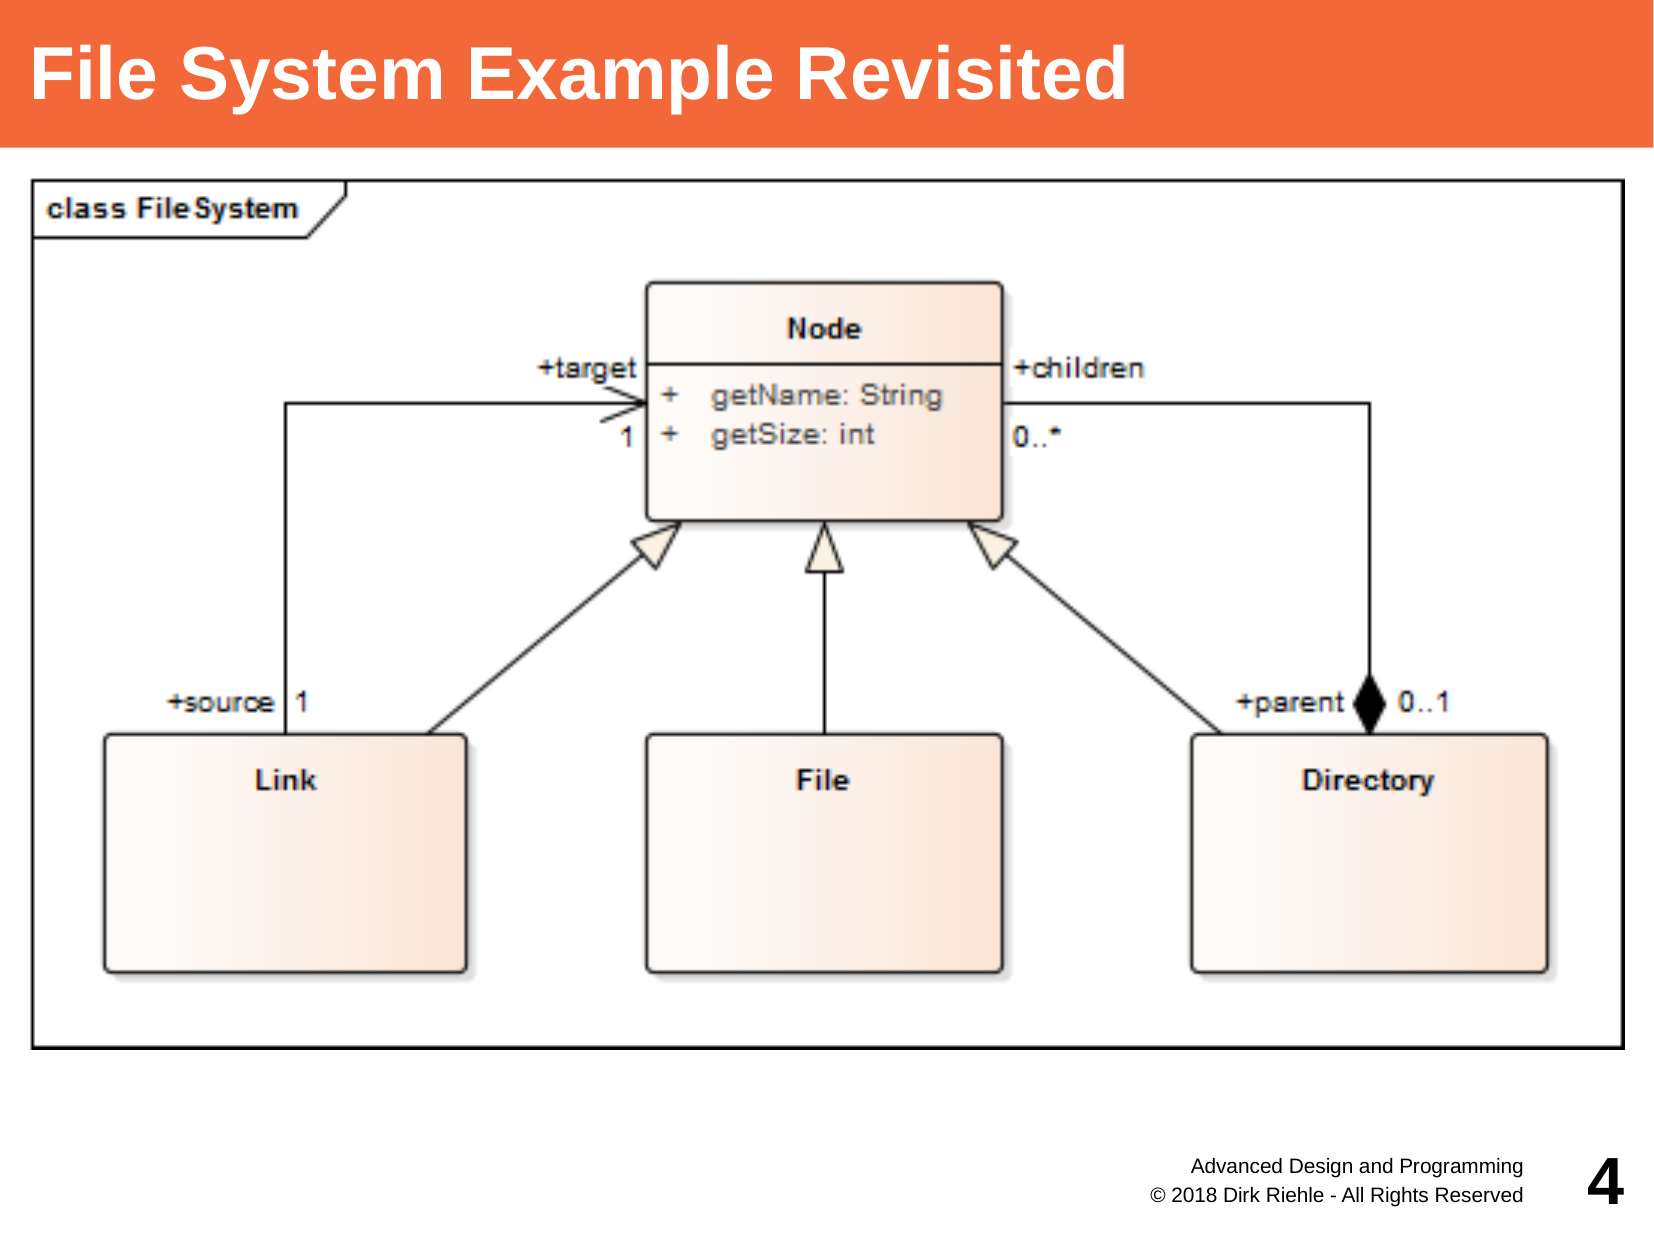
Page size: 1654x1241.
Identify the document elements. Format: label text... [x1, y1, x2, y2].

picture [29, 177, 1625, 1050]
title File System Example Revisited [0, 0, 1654, 148]
